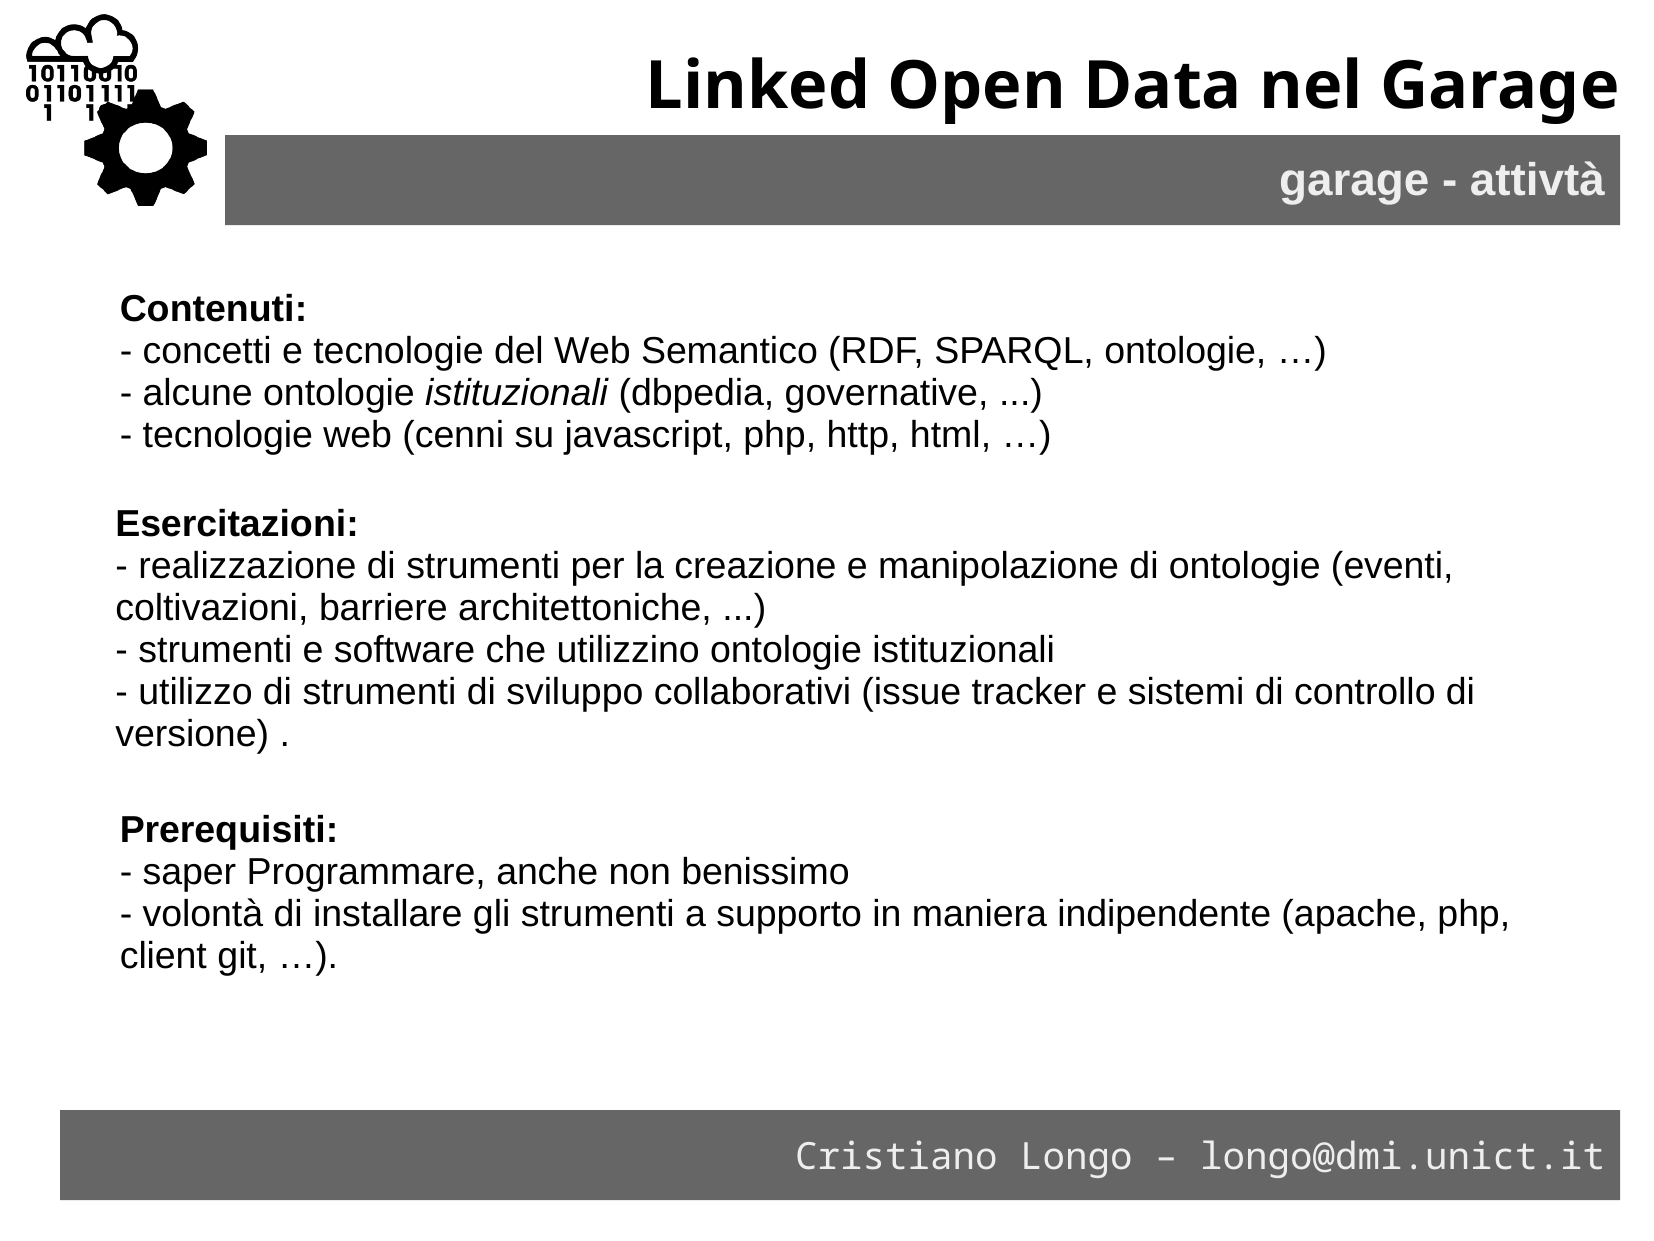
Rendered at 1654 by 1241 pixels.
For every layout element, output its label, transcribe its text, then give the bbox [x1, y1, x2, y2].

picture [26, 14, 207, 206]
text_box Contenuti: - concetti e tecnologie del Web Semantico (RDF, SPARQL, ontologie, …) - alcune ontologie istituzionali (dbpedia, governative, ...) - tecnologie web (cenni su javascript, php, http, html, …) [105, 279, 1561, 523]
text_box garage - attivtà [225, 135, 1621, 226]
text_box Linked Open Data nel Garage [285, 30, 1636, 123]
text_box Prerequisiti: - saper Programmare, anche non benissimo - volontà di installare gli strumenti a supporto in maniera indipendente (apache, php, client git, …). [105, 801, 1561, 1044]
text_box Esercitazioni: - realizzazione di strumenti per la creazione e manipolazione di ontologie (eventi, coltivazioni, barriere architettoniche, ...) - strumenti e software che utilizzino ontologie istituzionali - utilizzo di strumenti di sviluppo collaborativi (issue tracker e sistemi di controllo di versione) . [100, 495, 1556, 804]
text_box Cristiano Longo – longo@dmi.unict.it [60, 1110, 1621, 1201]
